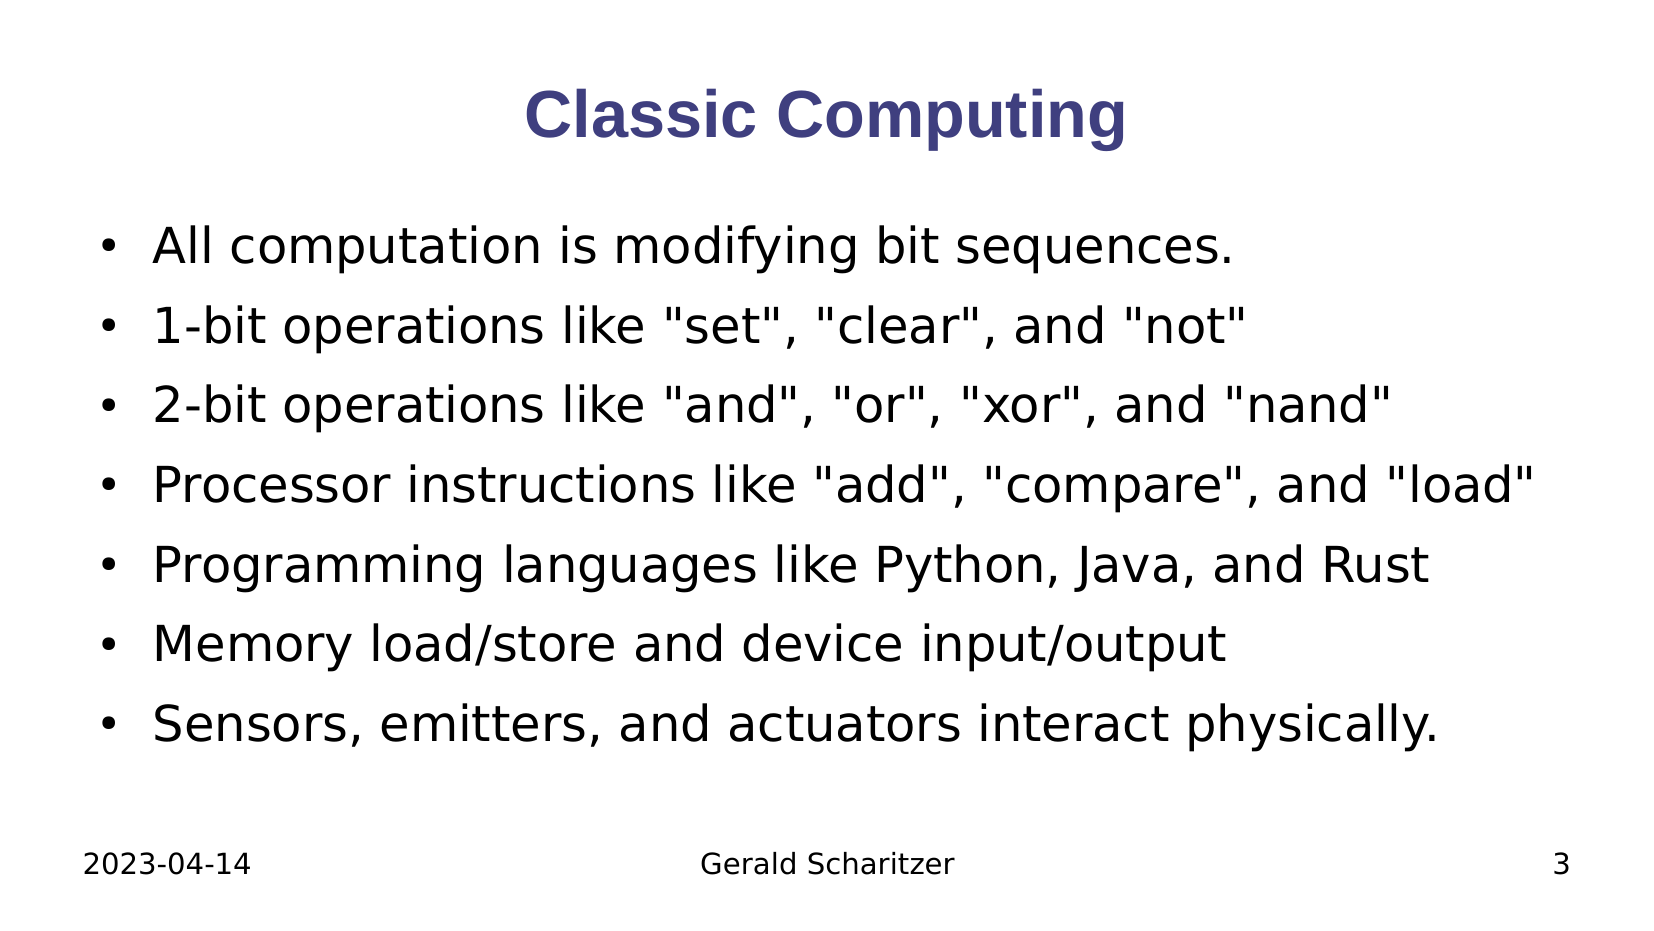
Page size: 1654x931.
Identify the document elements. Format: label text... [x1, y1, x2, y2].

title Classic Computing [82, 37, 1571, 193]
list All computation is modifying bit sequences. 1-bit operations like "set", "clear", and "not" 2-bit operations like "and", "or", "xor", and "nand" Processor instructions like "add", "compare", and "load" Programming languages like Python, Java, and Rust Memory load/store and device input/output Sensors, emitters, and actuators interact physically. [82, 217, 1571, 758]
